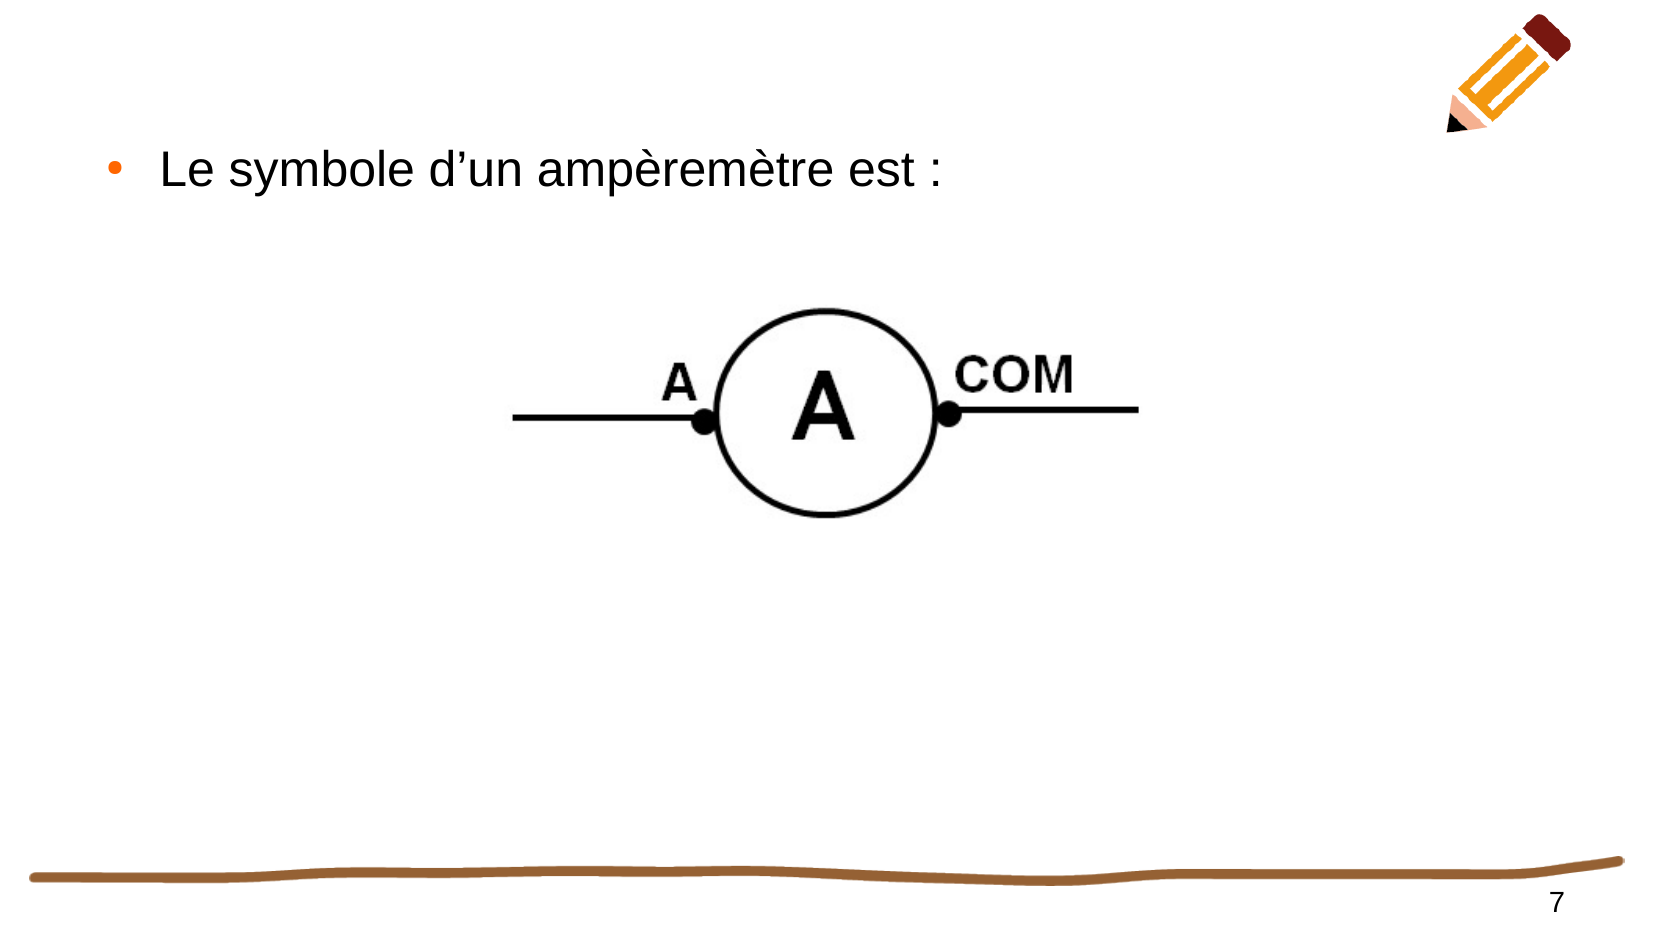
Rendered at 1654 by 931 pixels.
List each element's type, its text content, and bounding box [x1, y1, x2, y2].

picture [29, 856, 1625, 886]
picture [1446, 14, 1571, 133]
picture [491, 280, 1164, 545]
list Le symbole d’un ampèremètre est : [88, 141, 1565, 236]
